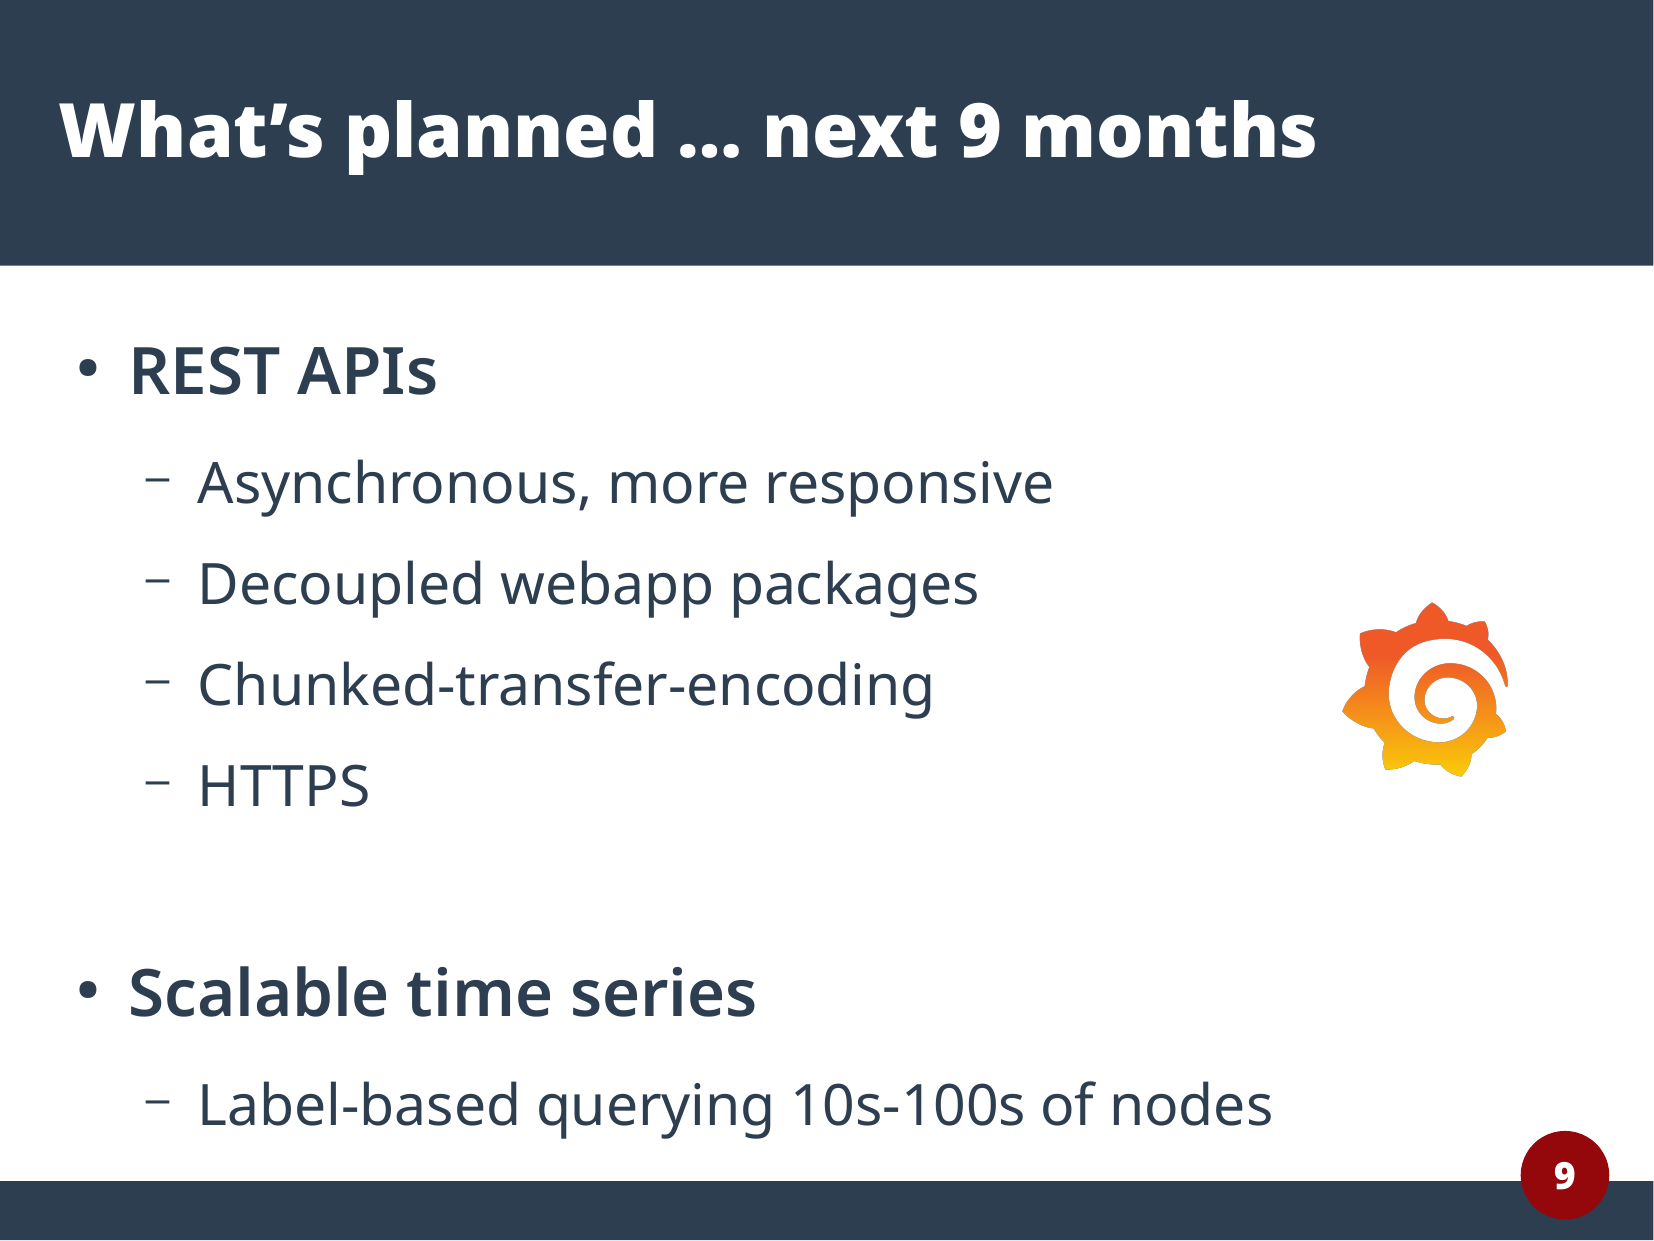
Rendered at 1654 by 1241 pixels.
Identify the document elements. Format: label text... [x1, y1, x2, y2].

list REST APIs Asynchronous, more responsive Decoupled webapp packages Chunked-transfer-encoding HTTPS Scalable time series Label-based querying 10s-100s of nodes [59, 324, 1595, 1152]
picture [1338, 602, 1512, 777]
title What’s planned … next 9 months [59, 49, 1595, 207]
